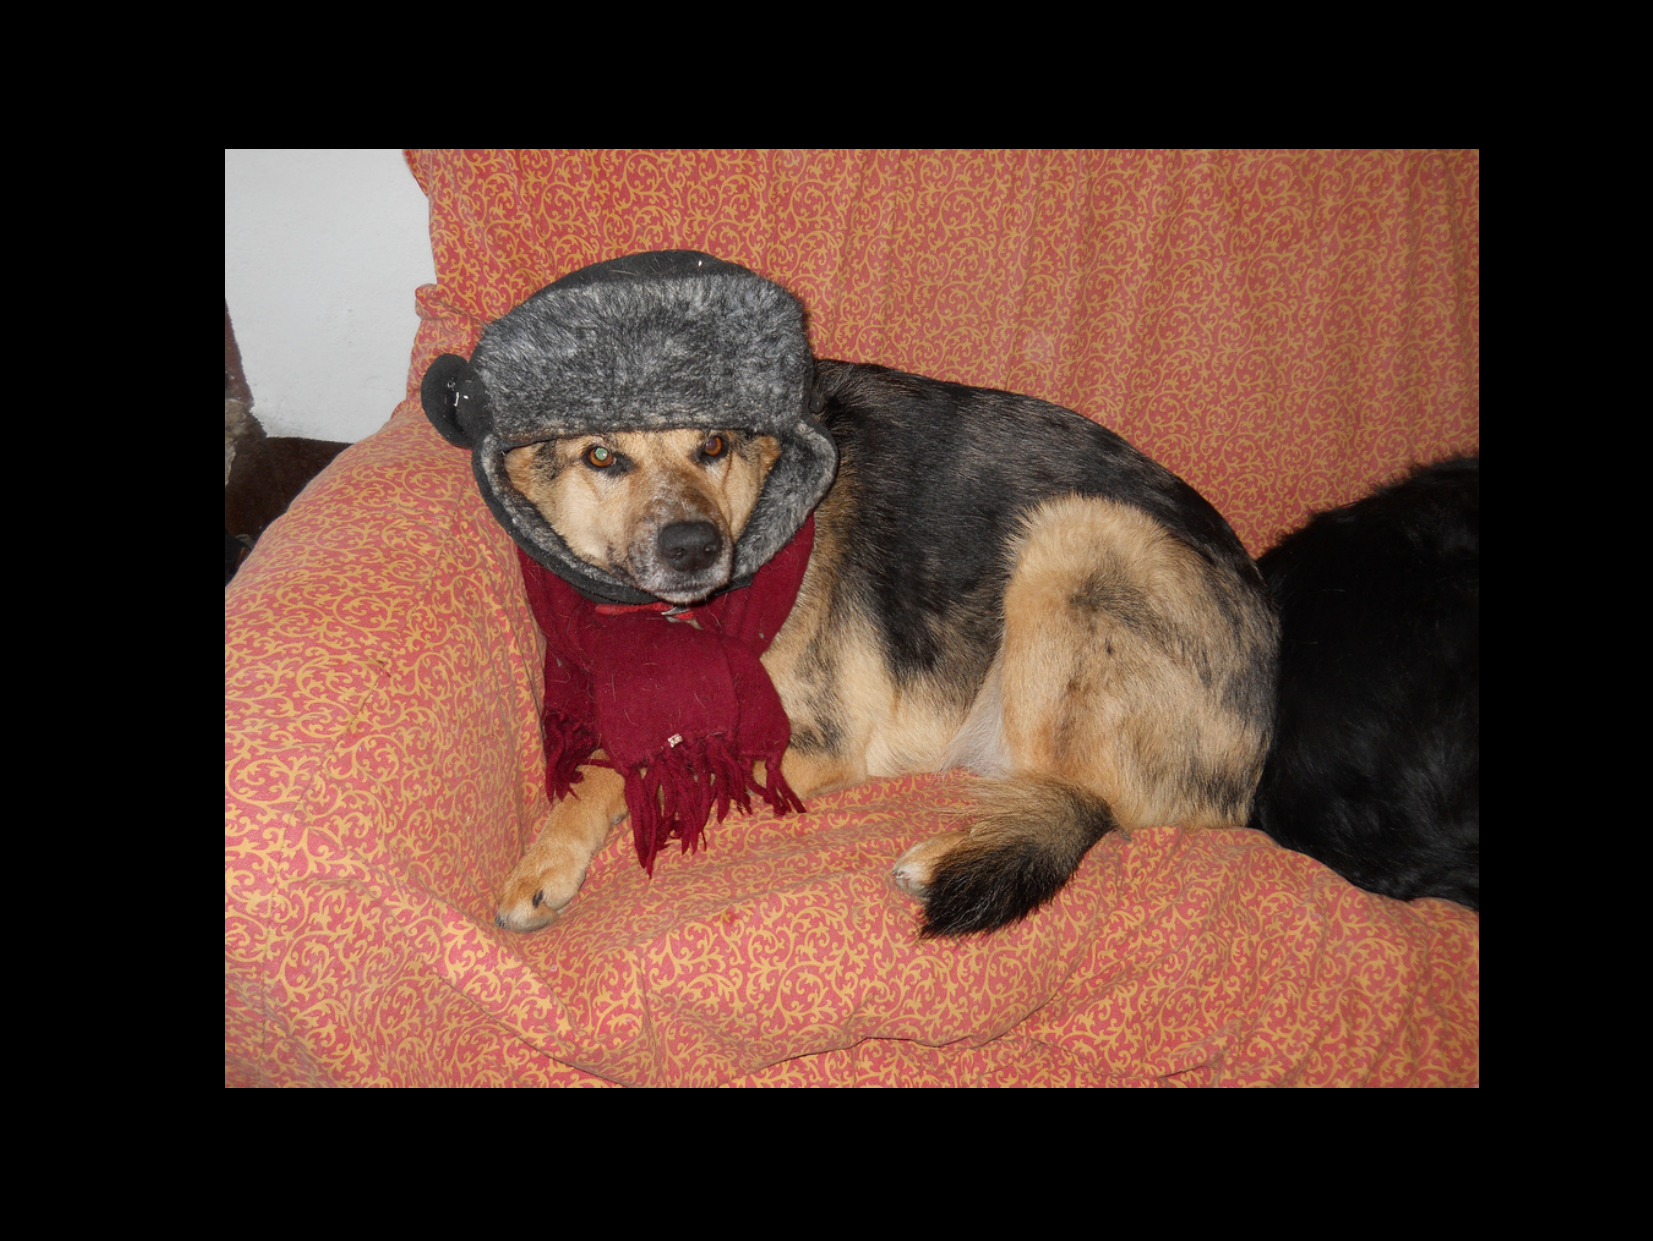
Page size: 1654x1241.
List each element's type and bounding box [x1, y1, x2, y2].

picture [225, 149, 1479, 1088]
